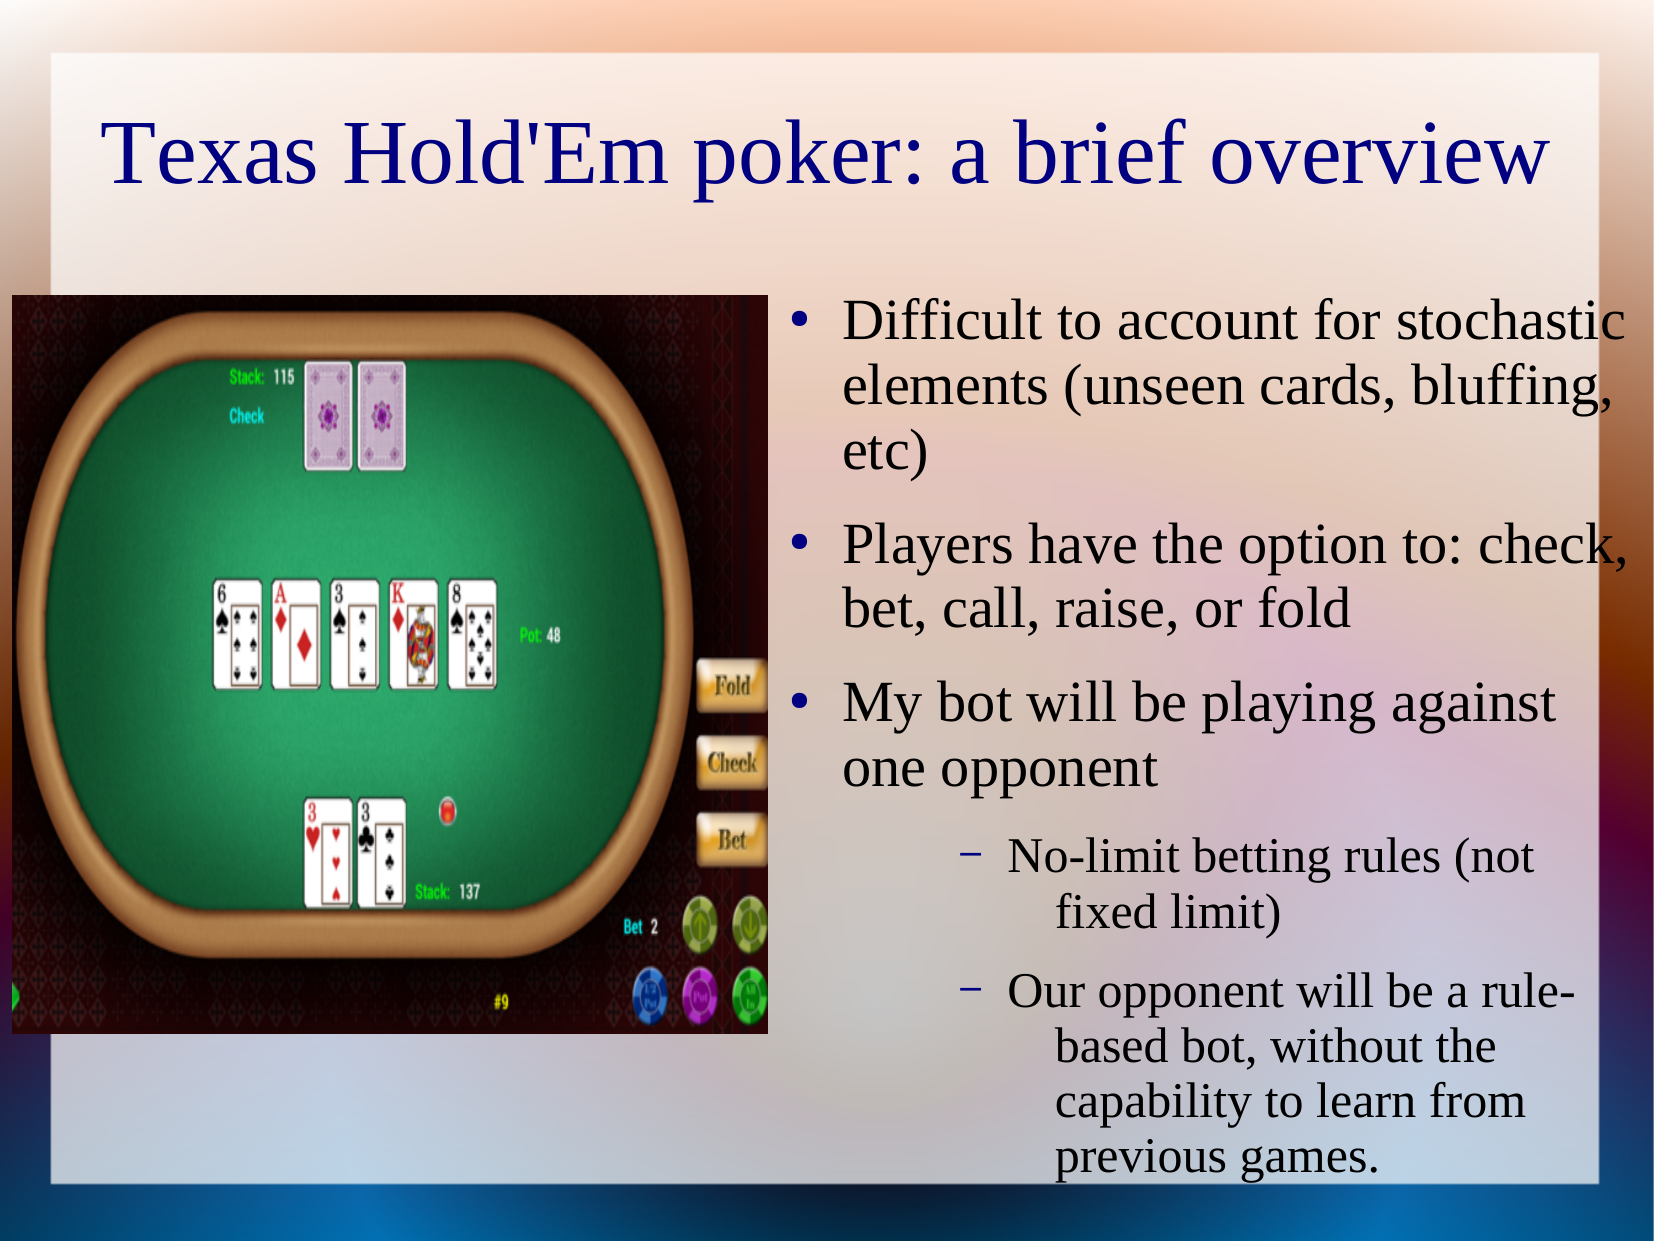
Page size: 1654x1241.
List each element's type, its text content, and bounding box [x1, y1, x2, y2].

picture [0, 0, 1654, 1241]
list Difficult to account for stochastic elements (unseen cards, bluffing, etc) Players have the option to: check, bet, call, raise, or fold My bot will be playing against one opponent No-limit betting rules (not fixed limit) Our opponent will be a rule-based bot, without the capability to learn from previous games. [771, 288, 1646, 1239]
title Texas Hold'Em poker: a brief overview [82, 49, 1571, 257]
